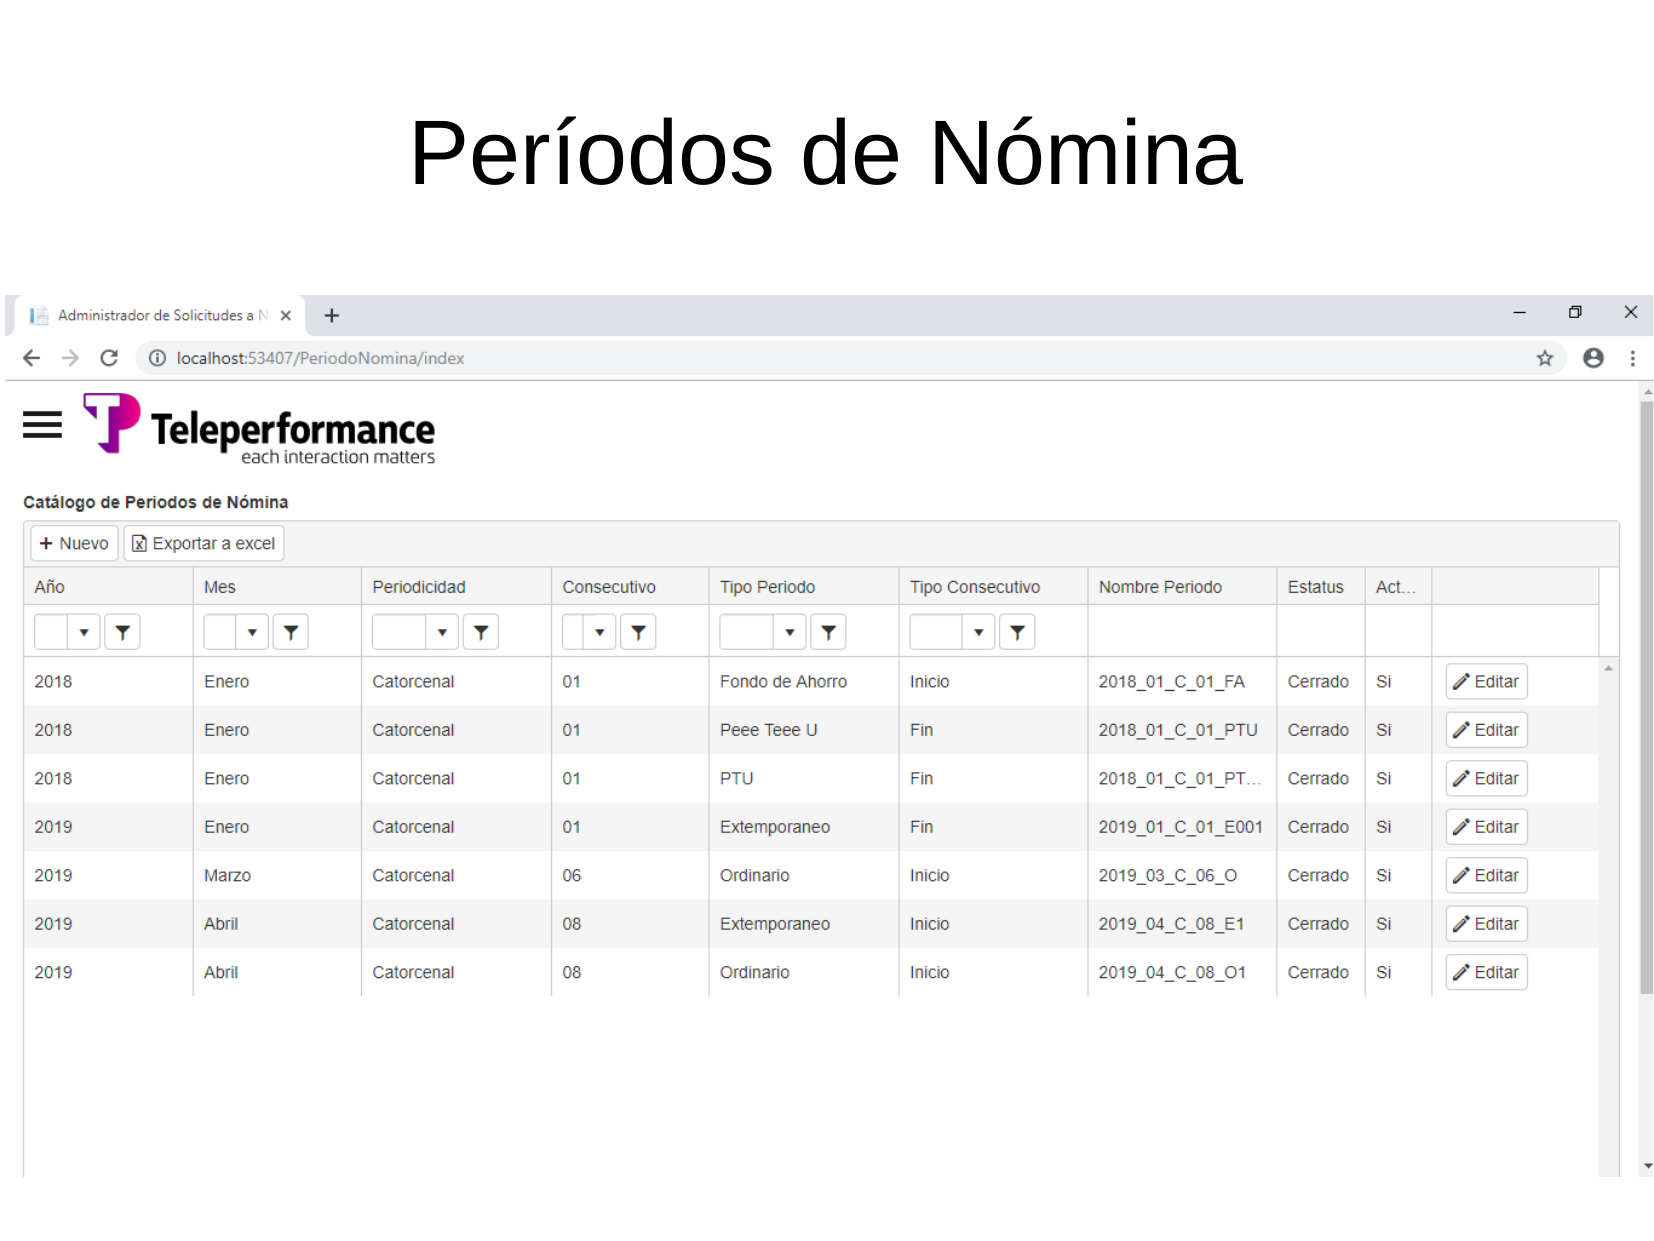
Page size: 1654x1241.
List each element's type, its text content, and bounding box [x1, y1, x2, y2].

title Períodos de Nómina [82, 49, 1571, 257]
picture [5, 295, 1654, 1177]
